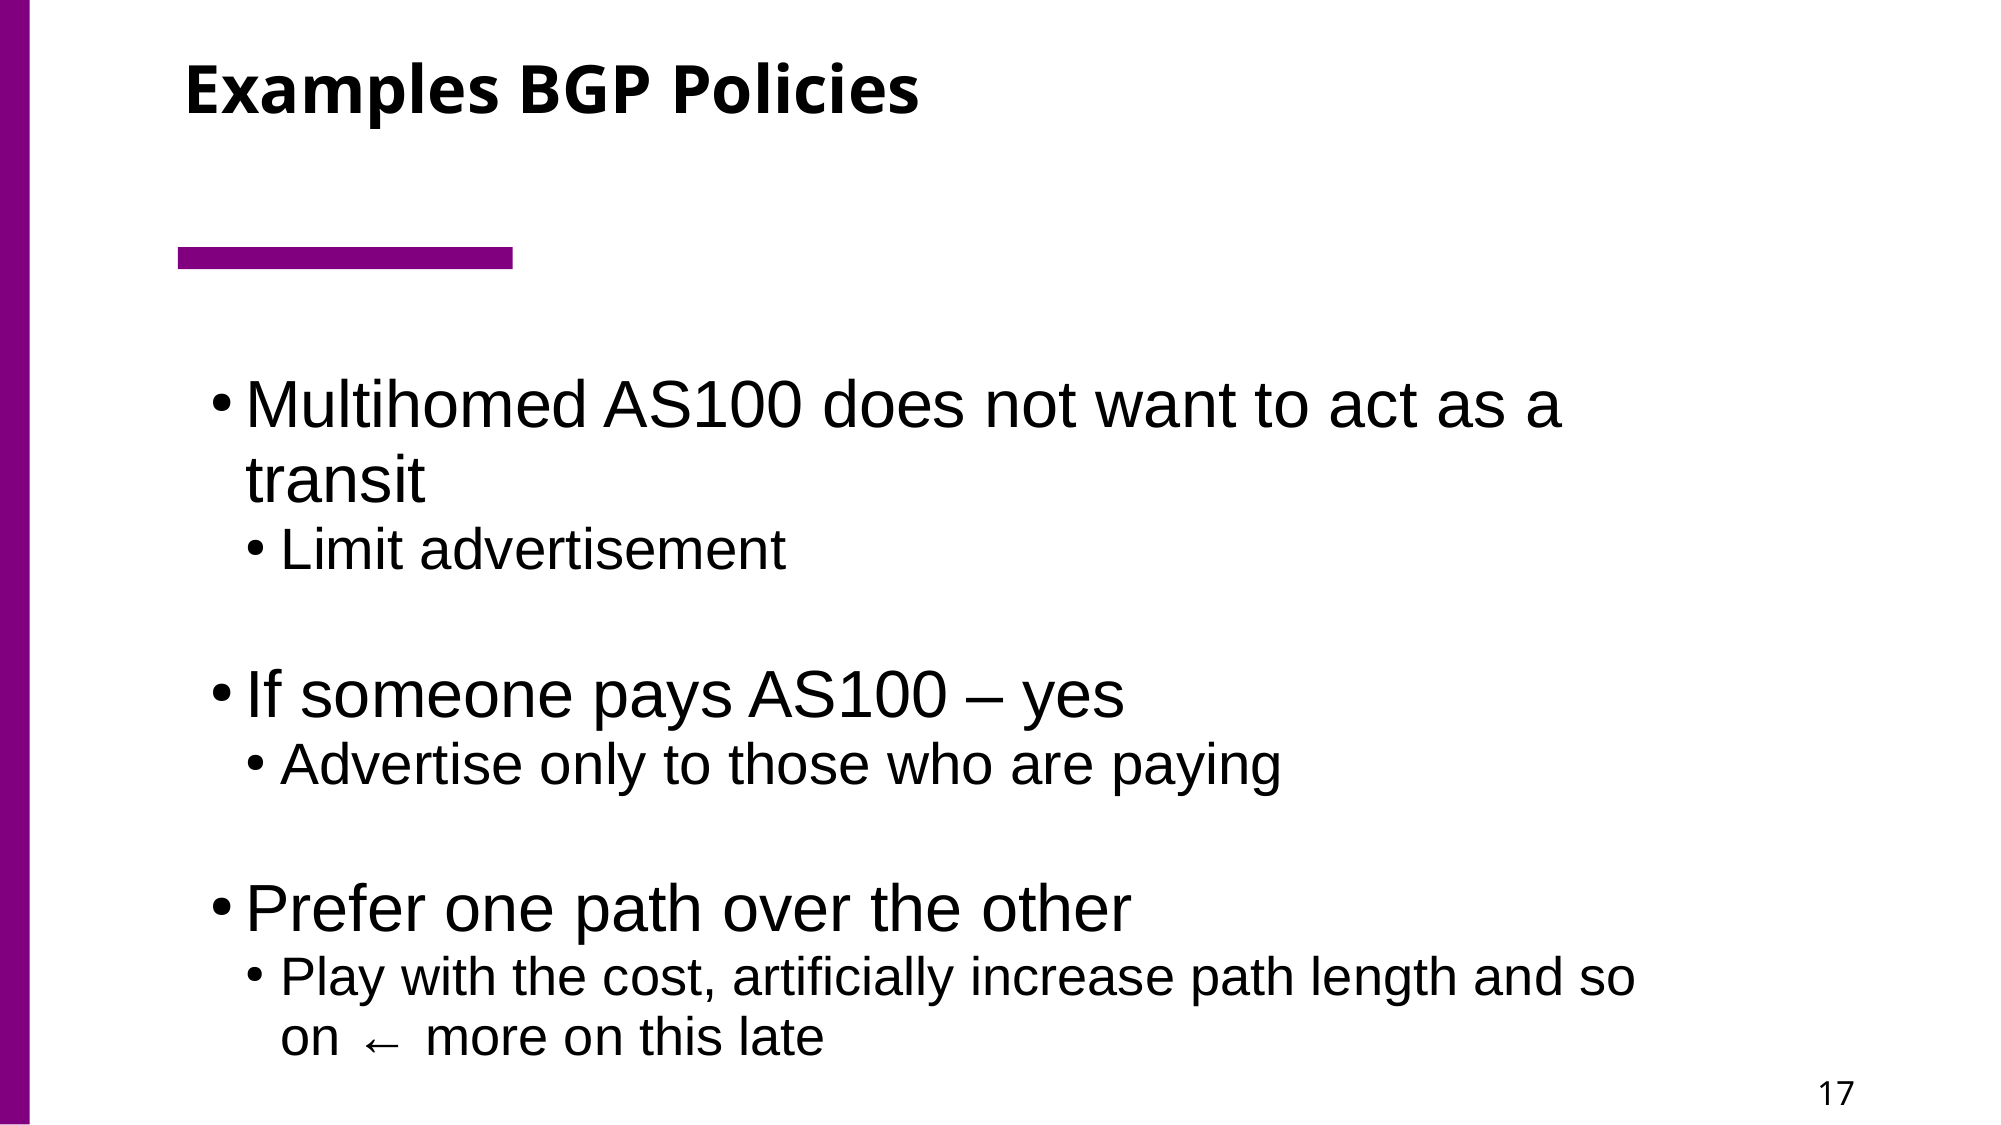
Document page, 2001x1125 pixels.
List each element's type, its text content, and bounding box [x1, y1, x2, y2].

title Examples BGP Policies [133, 0, 1946, 135]
text_box Multihomed AS100 does not want to act as a transit Limit advertisement If someone pays AS100 – yes Advertise only to those who are paying Prefer one path over the other Play with the cost, artificially increase path length and so on ← more on this late [195, 360, 1711, 1075]
